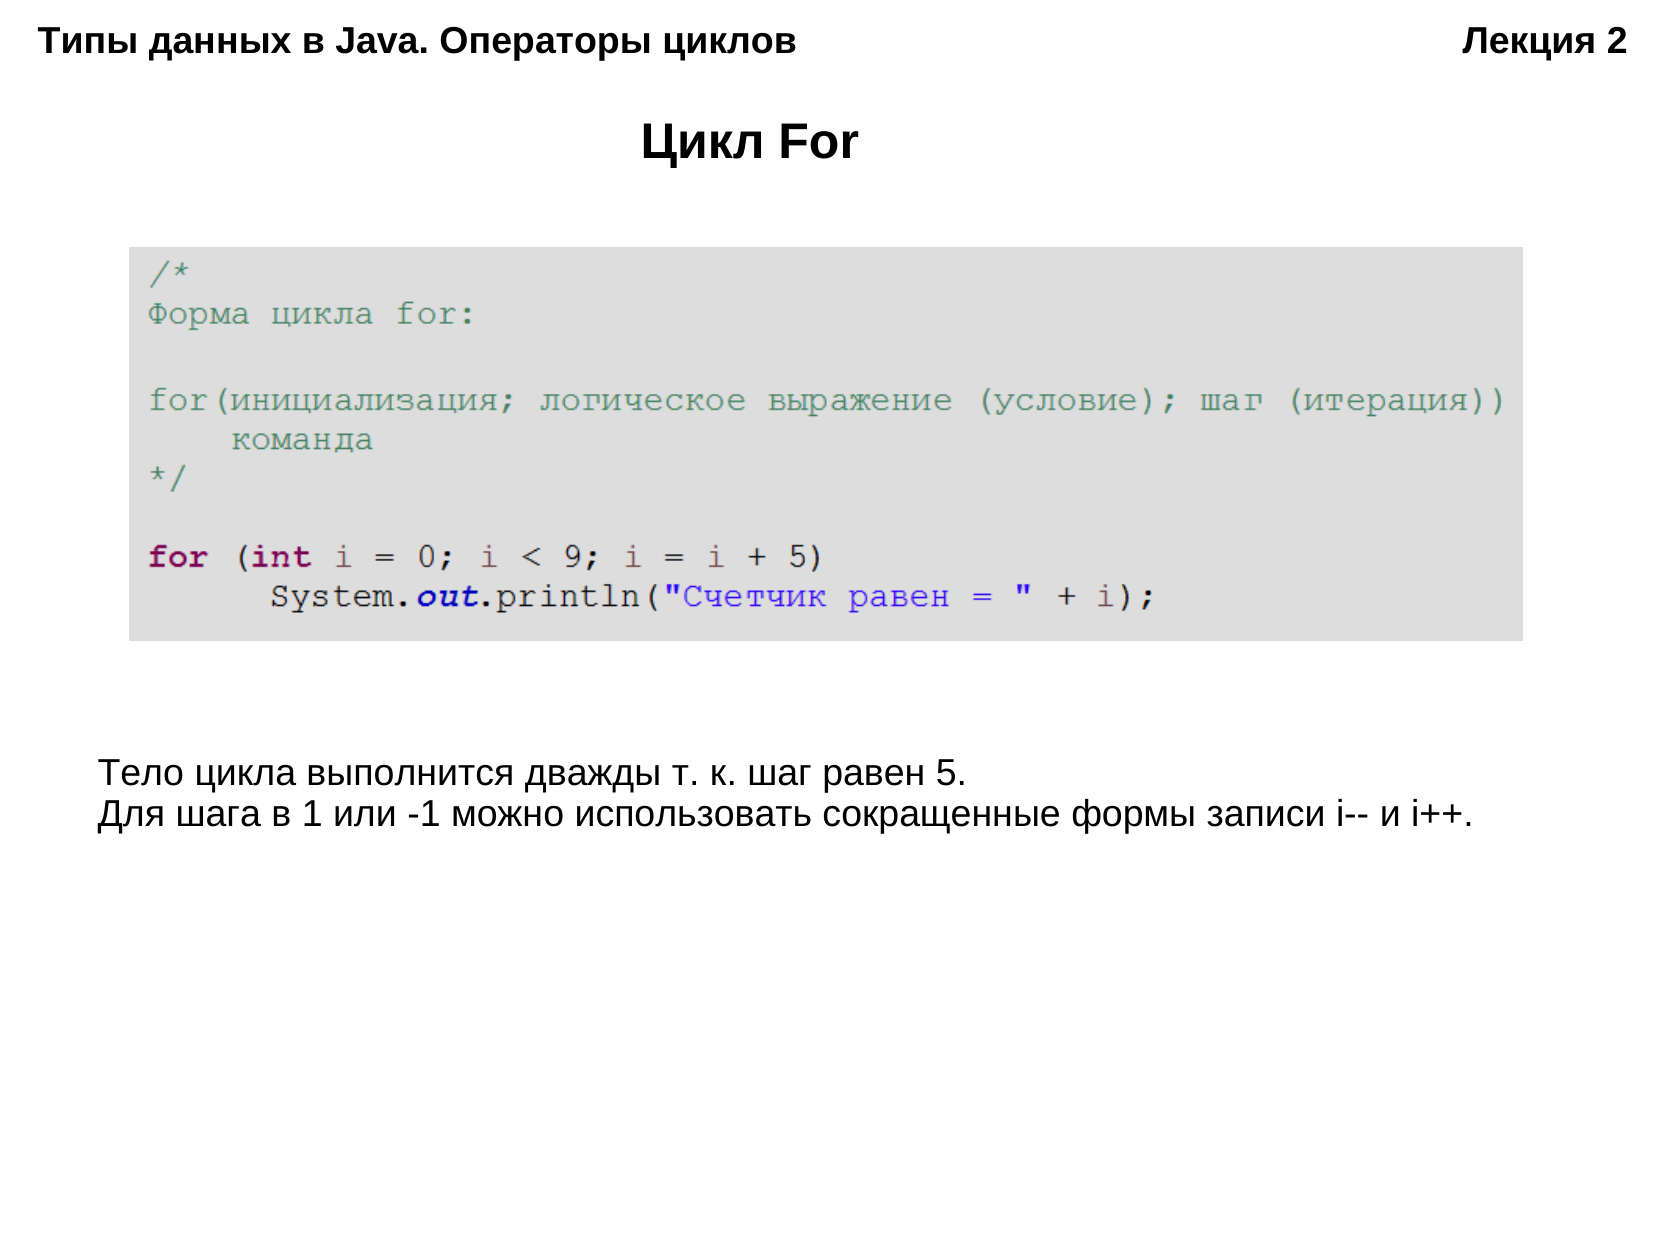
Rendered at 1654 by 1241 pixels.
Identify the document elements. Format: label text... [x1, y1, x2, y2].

text_box Цикл For [625, 106, 875, 178]
text_box Тело цикла выполнится дважды т. к. шаг равен 5. Для шага в 1 или -1 можно использовать сокращенные формы записи i-- и i++. [82, 744, 1490, 843]
picture [129, 247, 1523, 641]
text_box Типы данных в Java. Операторы циклов Лекция 2 [35, 24, 1630, 96]
